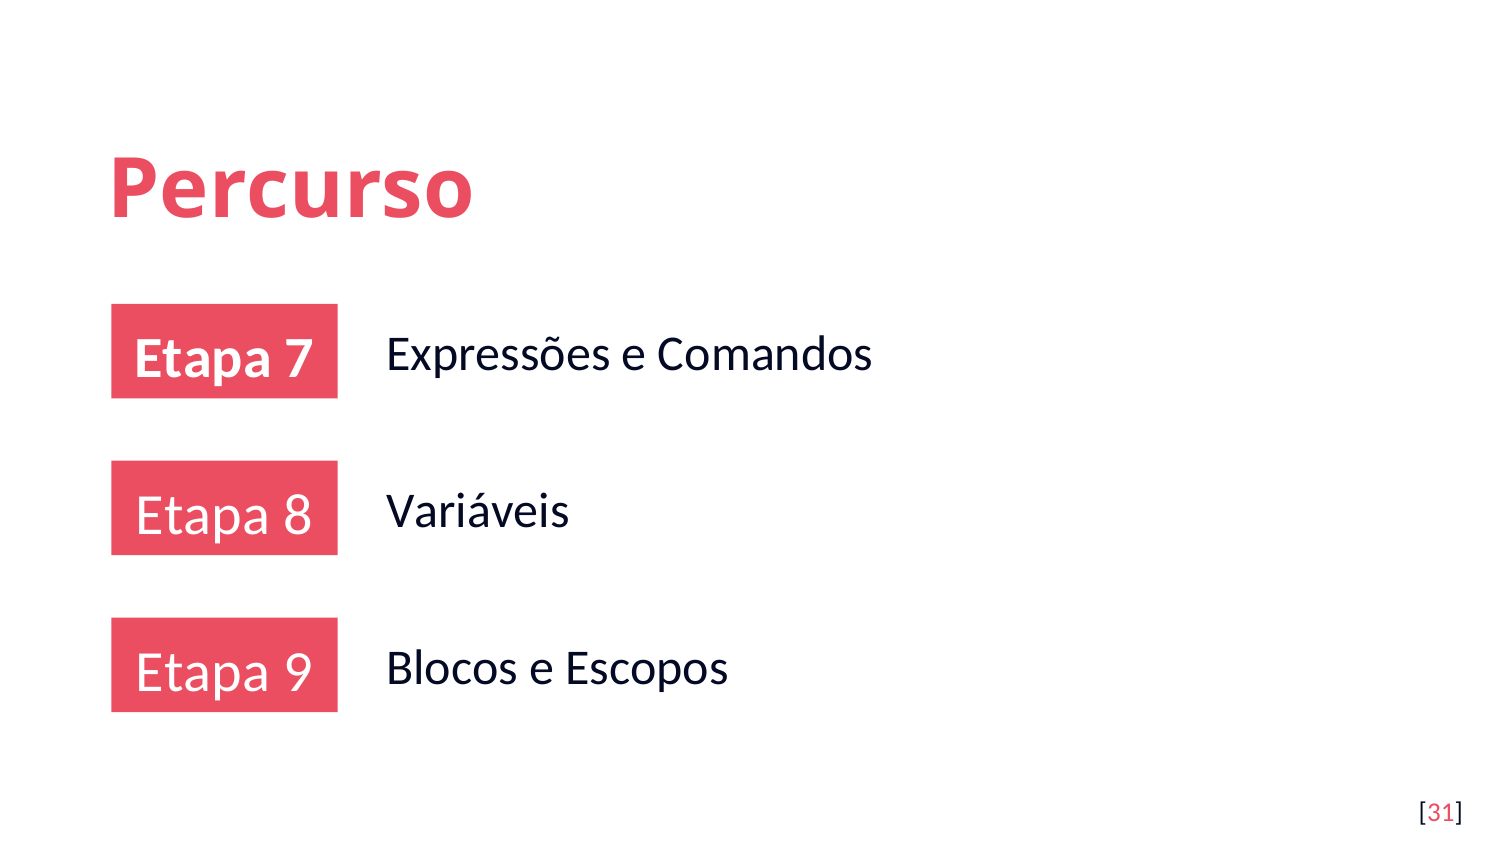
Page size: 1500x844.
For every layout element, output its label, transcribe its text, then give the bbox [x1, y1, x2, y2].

text_box Blocos e Escopos [371, 627, 1384, 703]
text_box Etapa 7 [111, 303, 338, 399]
text_box Etapa 8 [111, 460, 338, 556]
text_box Expressões e Comandos [371, 313, 1384, 389]
text_box Variáveis [371, 470, 1384, 546]
slide_number [31] [1403, 779, 1494, 844]
text_box Percurso [92, 104, 1309, 243]
text_box Etapa 9 [111, 617, 338, 713]
